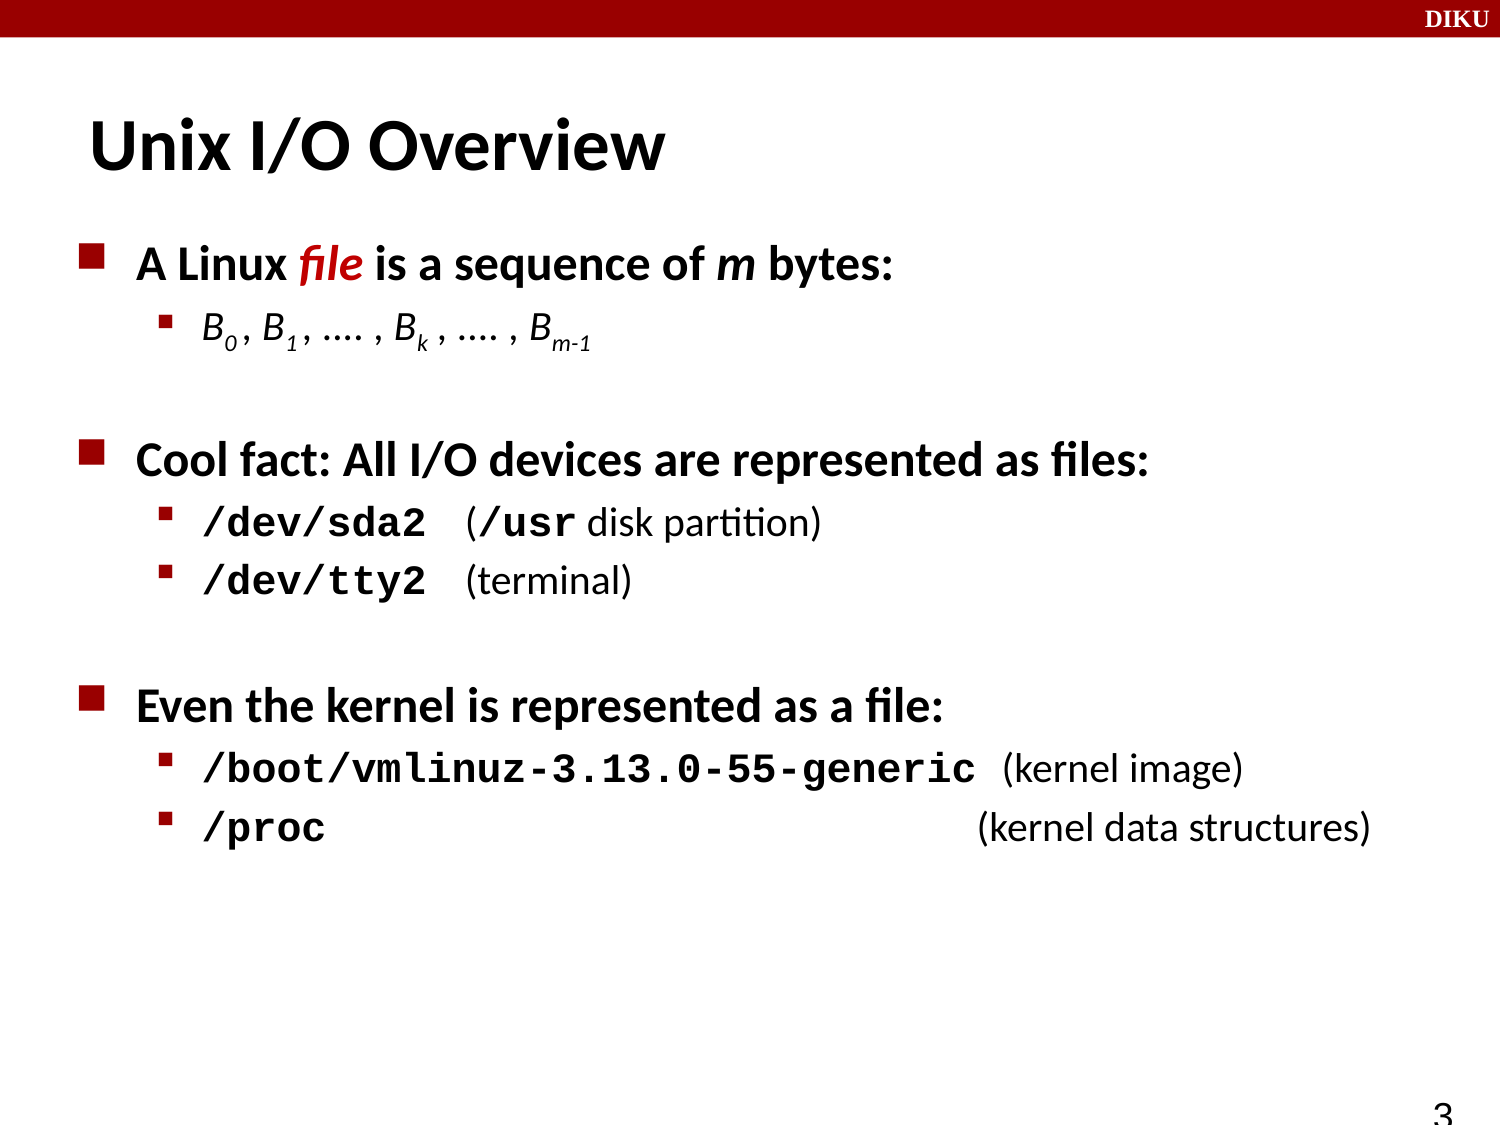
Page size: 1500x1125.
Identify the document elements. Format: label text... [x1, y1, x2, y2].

text_box A Linux file is a sequence of m bytes: B0 , B1 , .... , Bk , .... , Bm-1 Cool fact: All I/O devices are represented as files: /dev/sda2 (/usr disk partition) /dev/tty2 (terminal) Even the kernel is represented as a file: /boot/vmlinuz-3.13.0-55-generic (kernel image) /proc (kernel data structures) [65, 223, 1488, 1039]
text_box Unix I/O Overview [75, 93, 888, 188]
